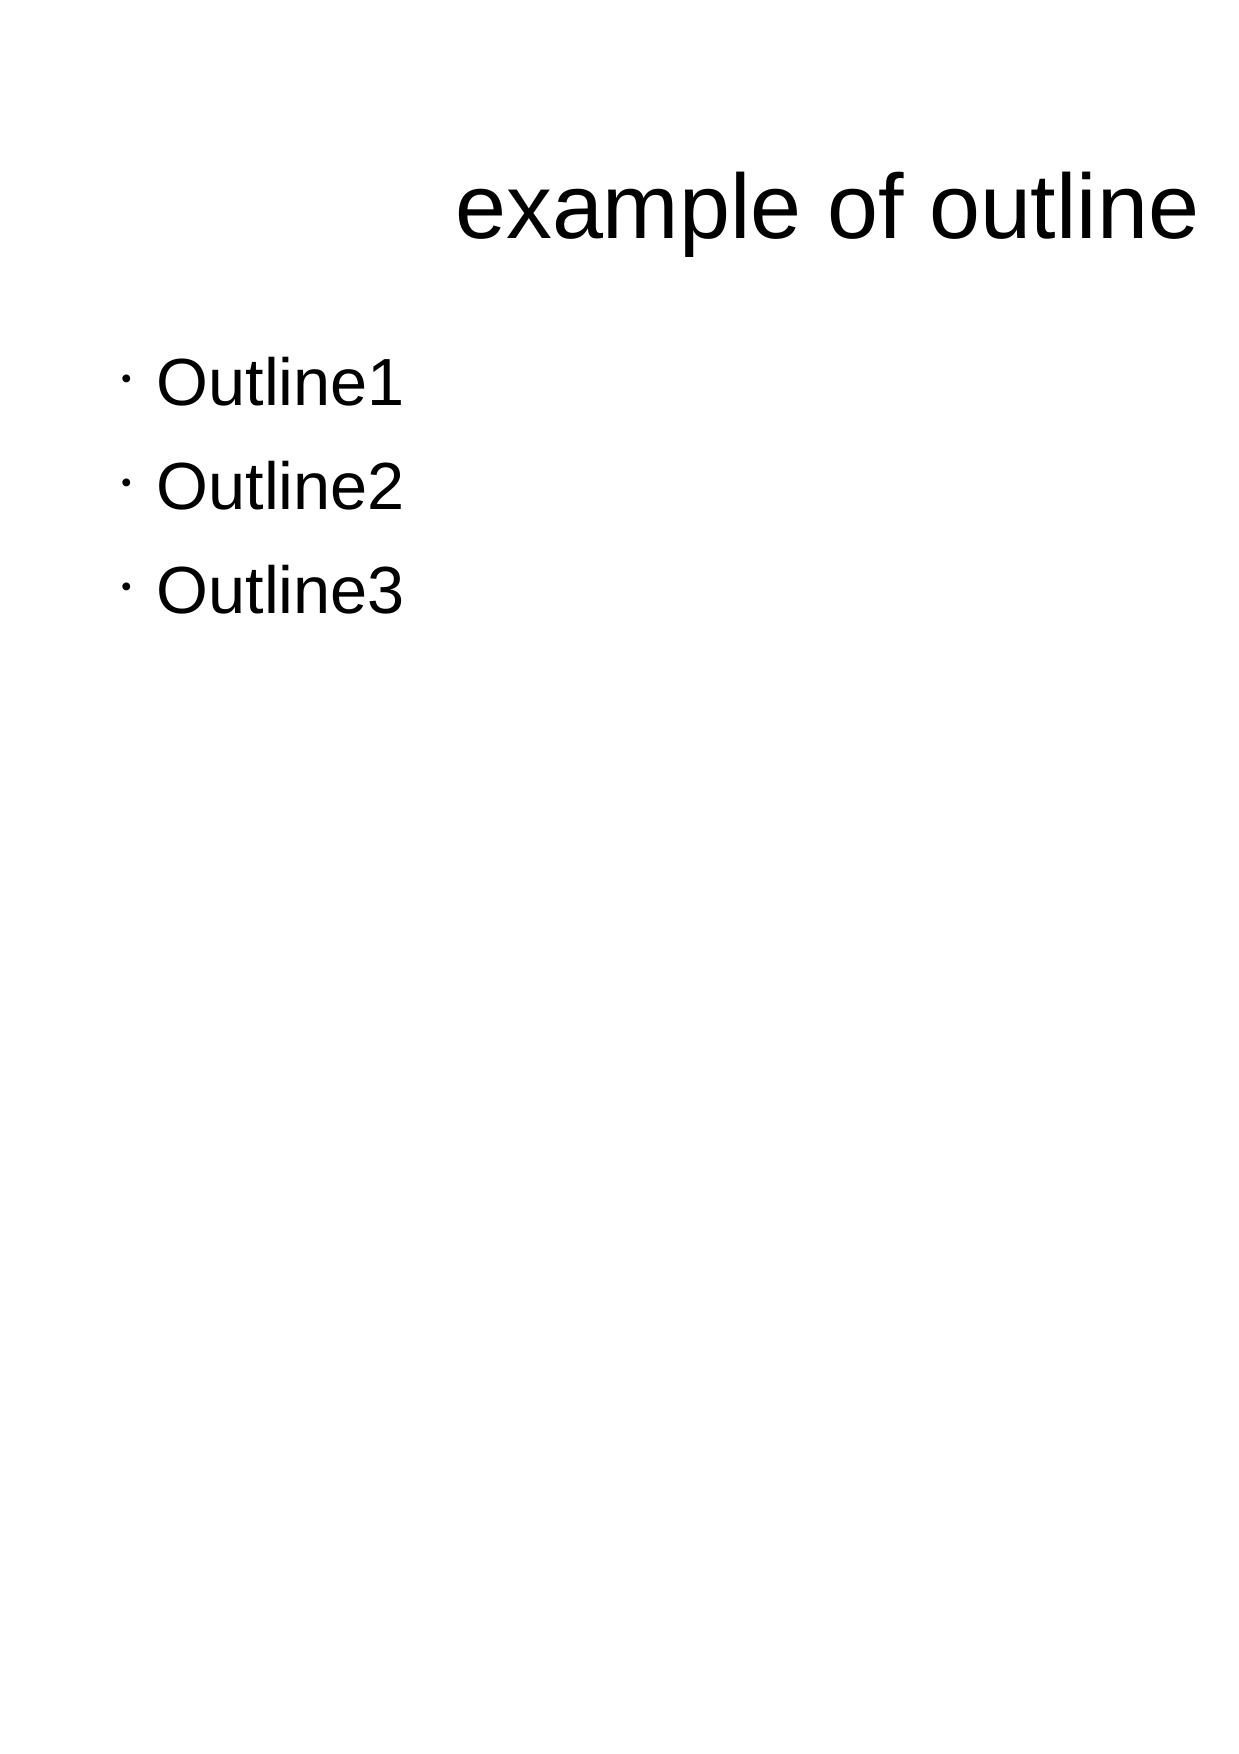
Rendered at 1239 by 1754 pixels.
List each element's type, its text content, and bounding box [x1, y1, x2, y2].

list Outline1 Outline2 Outline3 [121, 344, 1239, 1127]
title example of outline [121, 102, 1239, 311]
